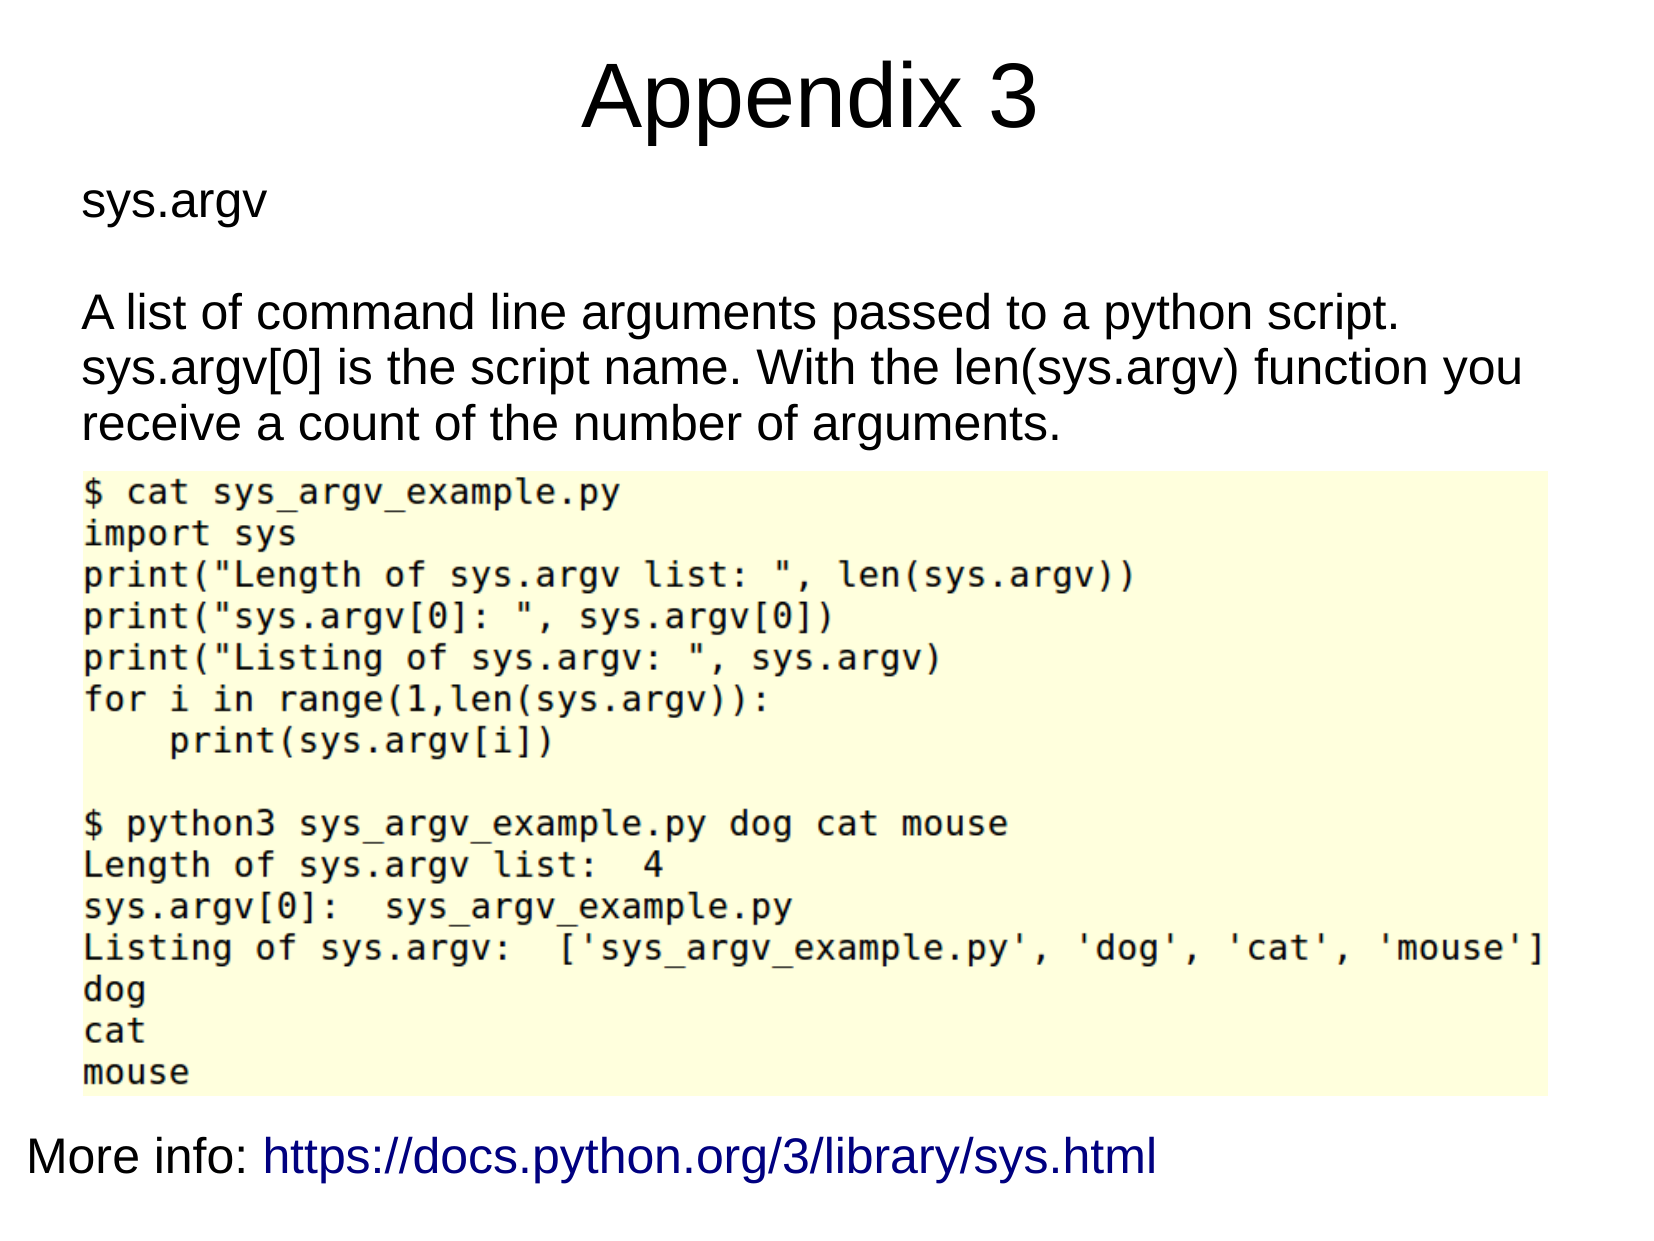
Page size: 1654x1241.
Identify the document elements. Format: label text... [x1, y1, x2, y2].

picture [83, 471, 1548, 1096]
title Appendix 3 [66, 31, 1555, 159]
title More info: https://docs.python.org/3/library/sys.html [26, 1095, 1613, 1218]
title sys.argv A list of command line arguments passed to a python script. sys.argv[0] is the script name. With the len(sys.argv) function you receive a count of the number of arguments. [81, 158, 1570, 465]
